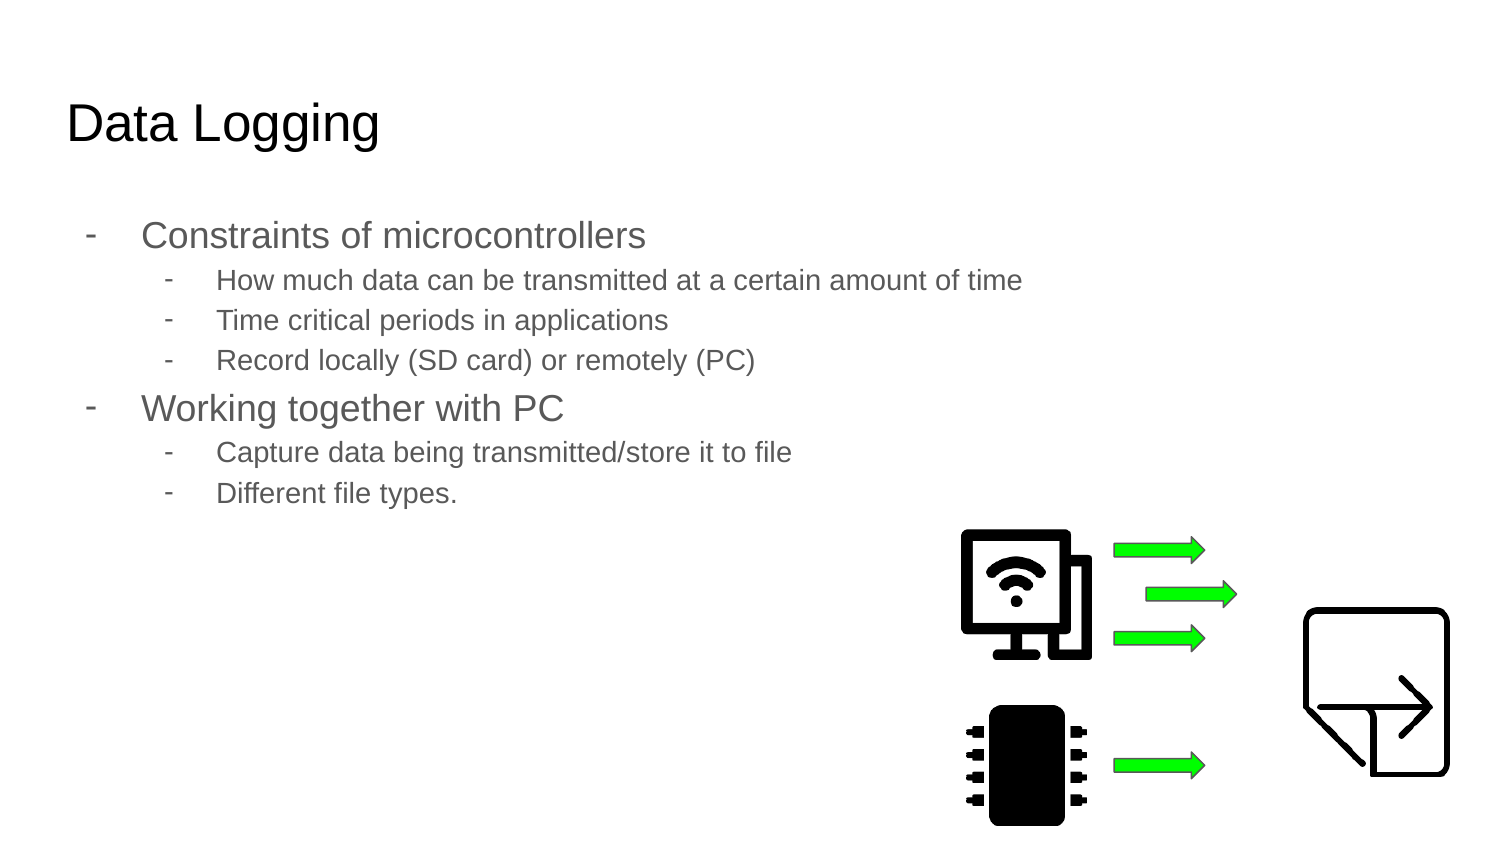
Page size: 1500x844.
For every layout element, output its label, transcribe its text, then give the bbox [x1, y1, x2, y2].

title Data Logging [51, 72, 1449, 167]
text_box [1114, 536, 1205, 564]
picture [961, 529, 1092, 660]
text_box [1114, 624, 1205, 652]
picture [1291, 607, 1460, 777]
picture [966, 705, 1087, 826]
list Constraints of microcontrollers How much data can be transmitted at a certain amount of time Time critical periods in applications Record locally (SD card) or remotely (PC) Working together with PC Capture data being transmitted/store it to file Different file types. [51, 189, 1449, 750]
text_box [1114, 752, 1205, 779]
text_box [1146, 580, 1237, 608]
